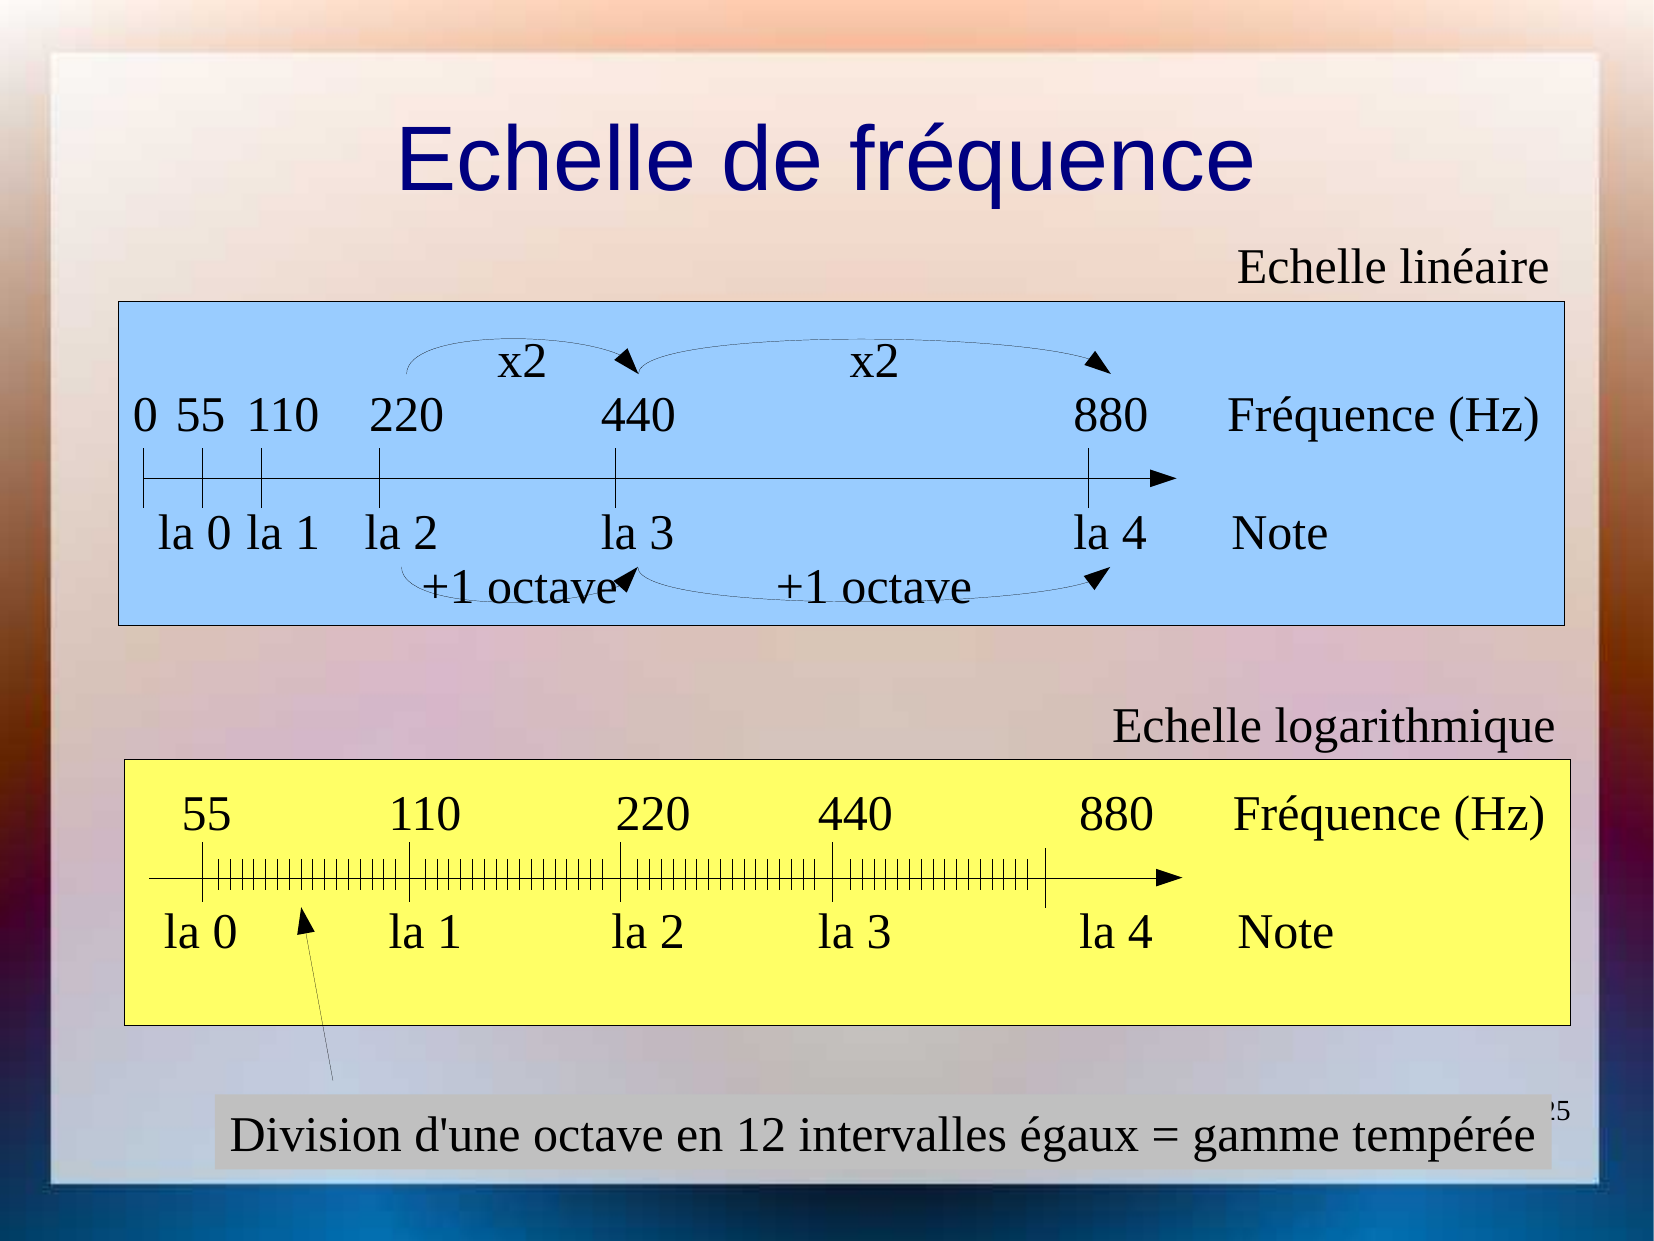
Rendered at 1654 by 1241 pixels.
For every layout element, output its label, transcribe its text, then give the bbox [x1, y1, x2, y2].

text_box [616, 479, 1107, 601]
text_box 55 [166, 759, 247, 849]
text_box [616, 340, 1105, 478]
text_box [493, 581, 506, 602]
text_box 440 [803, 773, 908, 849]
text_box [847, 581, 860, 601]
text_box Echelle logarithmique [1097, 684, 1571, 760]
text_box 55 [160, 360, 241, 449]
text_box Fréquence (Hz) [1206, 373, 1561, 449]
text_box la 2 [349, 492, 454, 567]
text_box Note [1212, 891, 1360, 967]
text_box [144, 449, 202, 478]
text_box [380, 339, 635, 478]
text_box [203, 449, 261, 478]
text_box la 3 [803, 891, 907, 967]
text_box 880 [1064, 773, 1170, 849]
text_box 220 [354, 373, 459, 449]
text_box la 4 [1058, 492, 1162, 567]
text_box la 2 [596, 891, 700, 967]
text_box la 1 [373, 891, 478, 967]
text_box [601, 581, 611, 589]
text_box 110 [241, 373, 335, 449]
text_box [955, 581, 965, 589]
text_box [144, 479, 202, 492]
text_box Echelle linéaire [1222, 226, 1565, 302]
text_box 110 [373, 773, 477, 849]
text_box la 0 [149, 891, 253, 967]
text_box [118, 301, 1565, 626]
text_box 880 [1058, 373, 1164, 449]
text_box 440 [586, 373, 691, 449]
text_box la 3 [586, 492, 690, 567]
text_box [908, 591, 917, 601]
text_box [203, 479, 261, 492]
text_box Division d'une octave en 12 intervalles égaux = gamme tempérée [214, 1094, 1552, 1170]
text_box la 1 [247, 492, 336, 567]
text_box la 4 [1064, 891, 1168, 967]
picture [0, 0, 1654, 1241]
text_box la 0 [143, 492, 247, 567]
text_box Note [1206, 492, 1354, 567]
text_box 0 [118, 373, 160, 449]
text_box [380, 479, 635, 602]
title Echelle de fréquence [82, 55, 1571, 263]
text_box 220 [600, 773, 706, 849]
text_box [124, 759, 1571, 1026]
text_box Fréquence (Hz) [1212, 773, 1567, 849]
text_box [554, 591, 563, 599]
